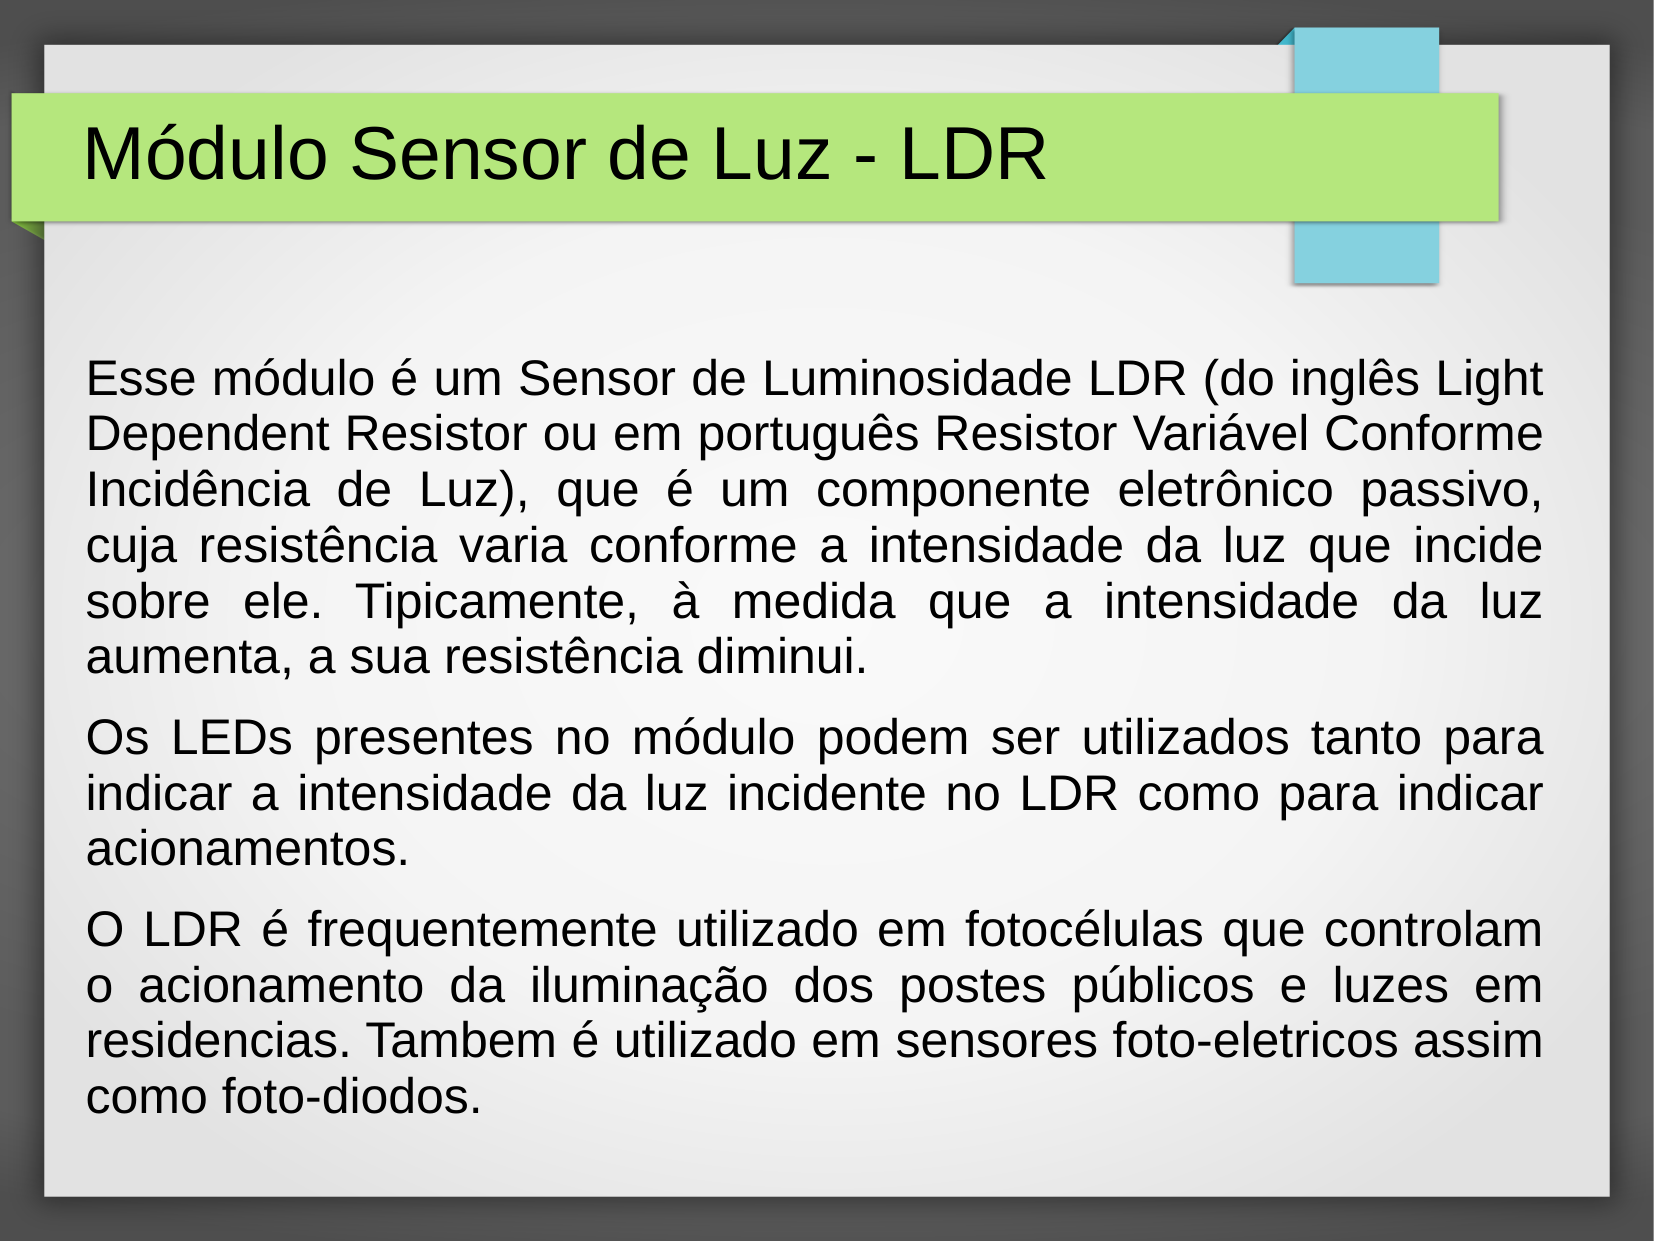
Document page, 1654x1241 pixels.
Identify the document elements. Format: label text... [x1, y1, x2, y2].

title Módulo Sensor de Luz - LDR [82, 94, 1264, 213]
text_box Esse módulo é um Sensor de Luminosidade LDR (do inglês Light Dependent Resistor ou em português Resistor Variável Conforme Incidência de Luz), que é um componente eletrônico passivo, cuja resistência varia conforme a intensidade da luz que incide sobre ele. Tipicamente, à medida que a intensidade da luz aumenta, a sua resistência diminui. Os LEDs presentes no módulo podem ser utilizados tanto para indicar a intensidade da luz incidente no LDR como para indicar acionamentos. O LDR é frequentemente utilizado em fotocélulas que controlam o acionamento da iluminação dos postes públicos e luzes em residencias. Tambem é utilizado em sensores foto-eletricos assim como foto-diodos. [70, 342, 1560, 1180]
picture [0, 0, 1654, 1241]
